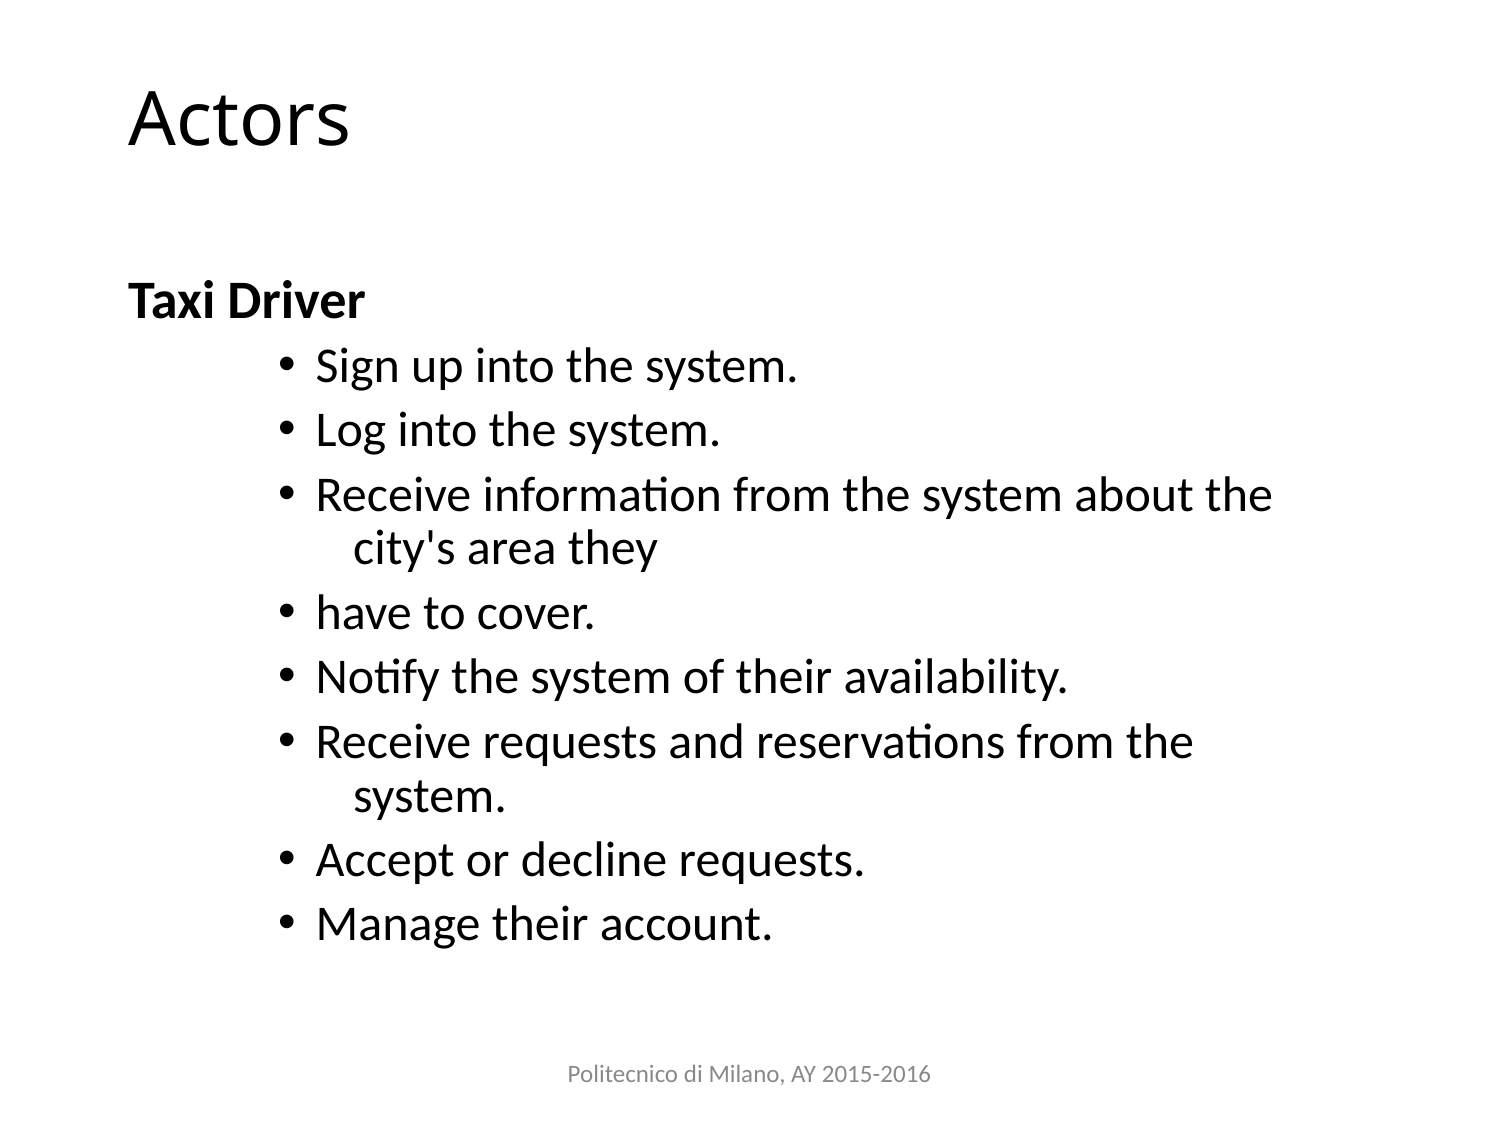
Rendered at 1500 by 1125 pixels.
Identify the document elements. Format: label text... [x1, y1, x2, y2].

list Taxi Driver Sign up into the system. Log into the system. Receive information from the system about the city's area they have to cover. Notify the system of their availability. Receive requests and reservations from the system. Accept or decline requests. Manage their account. [113, 183, 1364, 1014]
title Actors [113, 59, 1364, 183]
text_box Politecnico di Milano, AY 2015-2016 [496, 1042, 1004, 1103]
